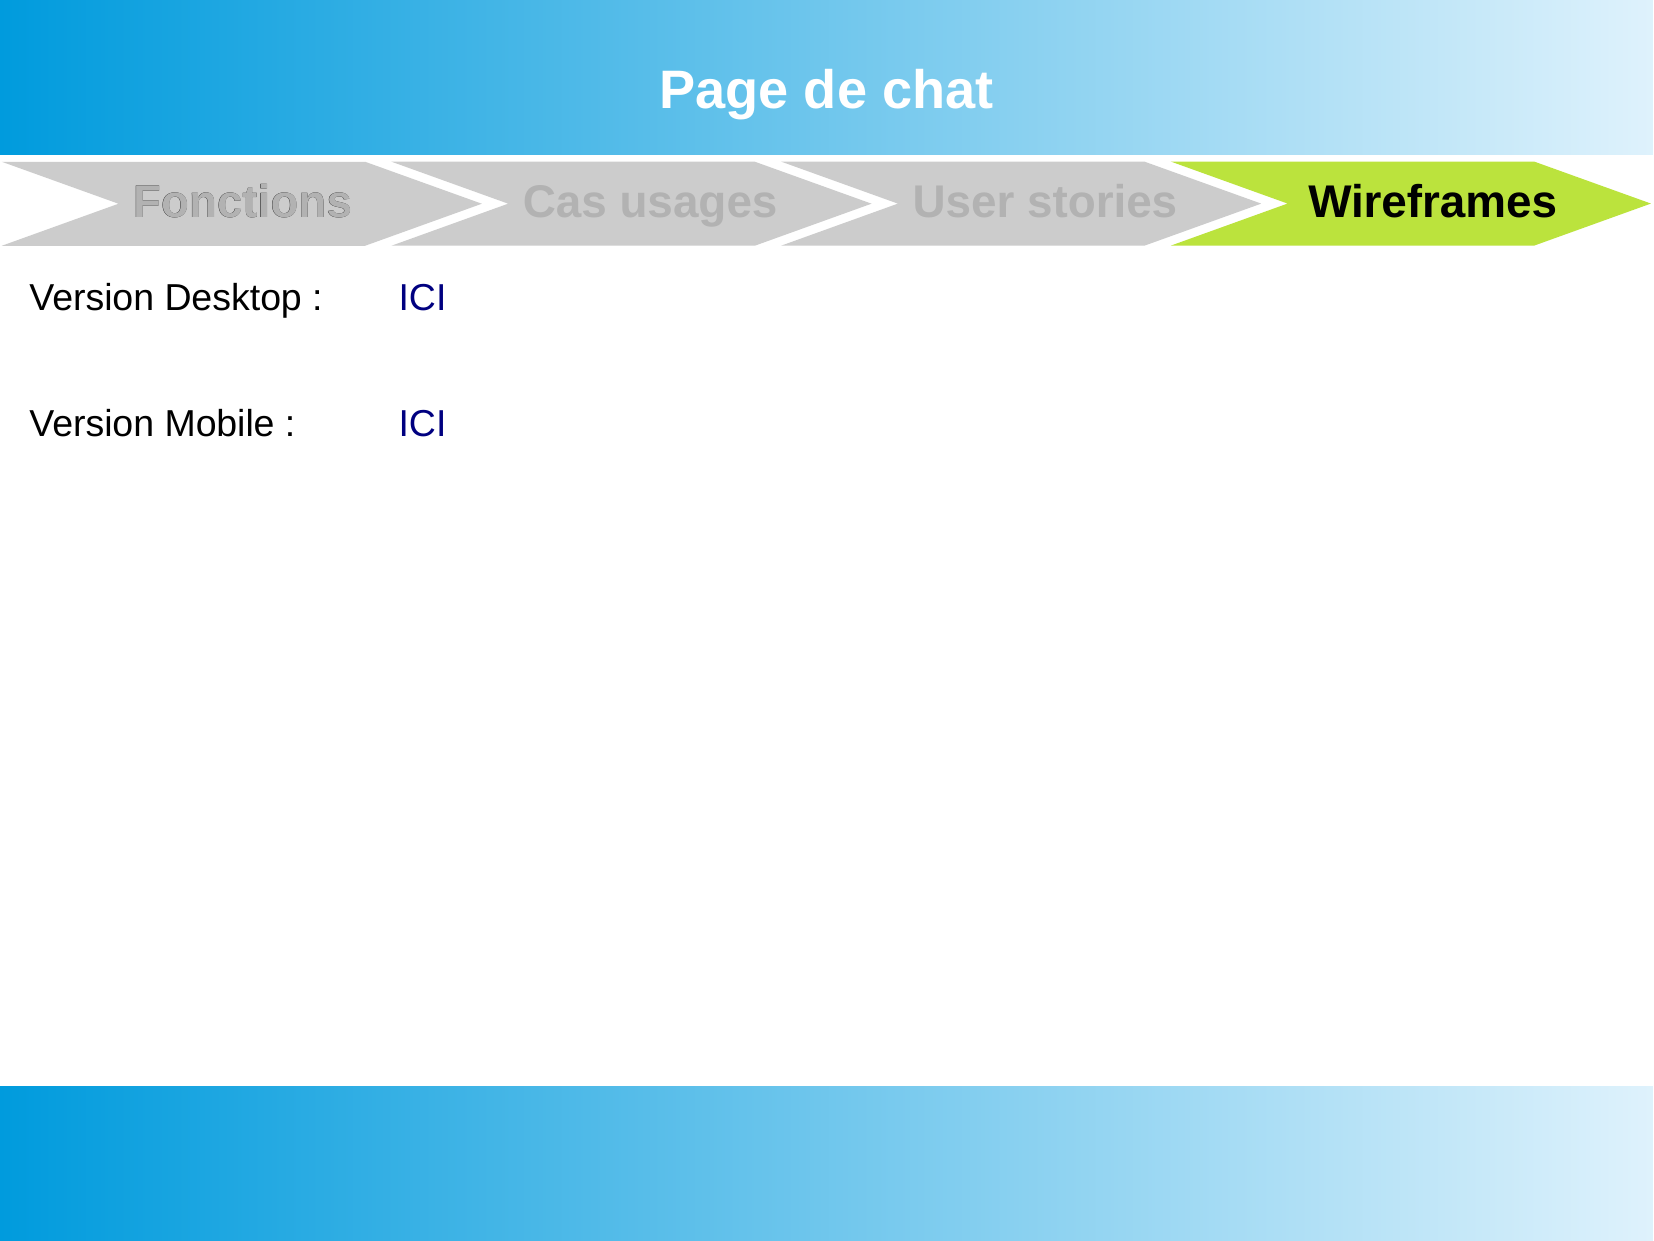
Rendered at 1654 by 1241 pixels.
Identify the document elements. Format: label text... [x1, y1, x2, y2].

text_box [1203, 182, 1262, 225]
title Page de chat [82, 37, 1571, 143]
text_box Cas usages [508, 168, 813, 235]
text_box Wireframes [1293, 168, 1599, 235]
text_box [813, 182, 872, 225]
text_box [781, 161, 1175, 246]
text_box [1170, 161, 1564, 246]
text_box [423, 182, 482, 225]
text_box User stories [897, 168, 1203, 235]
text_box [1, 161, 396, 246]
text_box [1599, 184, 1651, 223]
text_box Version Desktop : ICI Version Mobile : ICI [14, 269, 1630, 584]
text_box [391, 161, 785, 246]
text_box Fonctions [118, 168, 423, 235]
